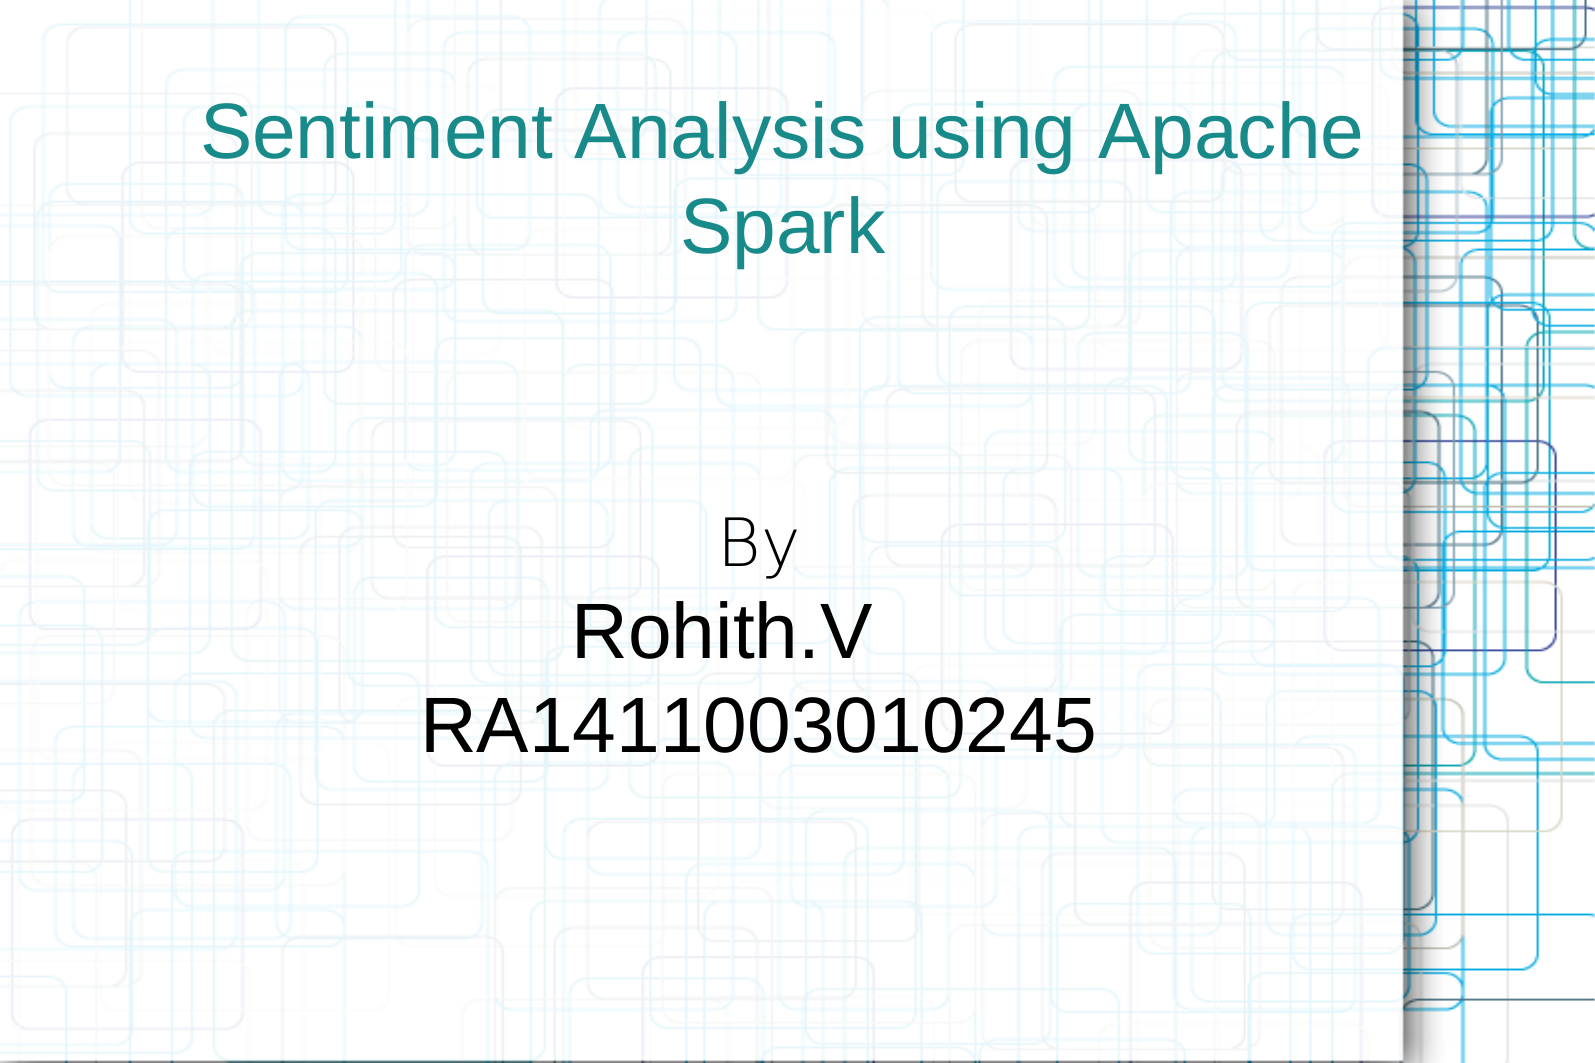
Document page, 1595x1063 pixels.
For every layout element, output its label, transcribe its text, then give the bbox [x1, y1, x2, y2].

picture [0, 0, 1595, 1063]
title Sentiment Analysis using Apache Spark [113, 72, 1453, 277]
subtitle By Rohith.V RA1411003010245 [90, 276, 1429, 993]
